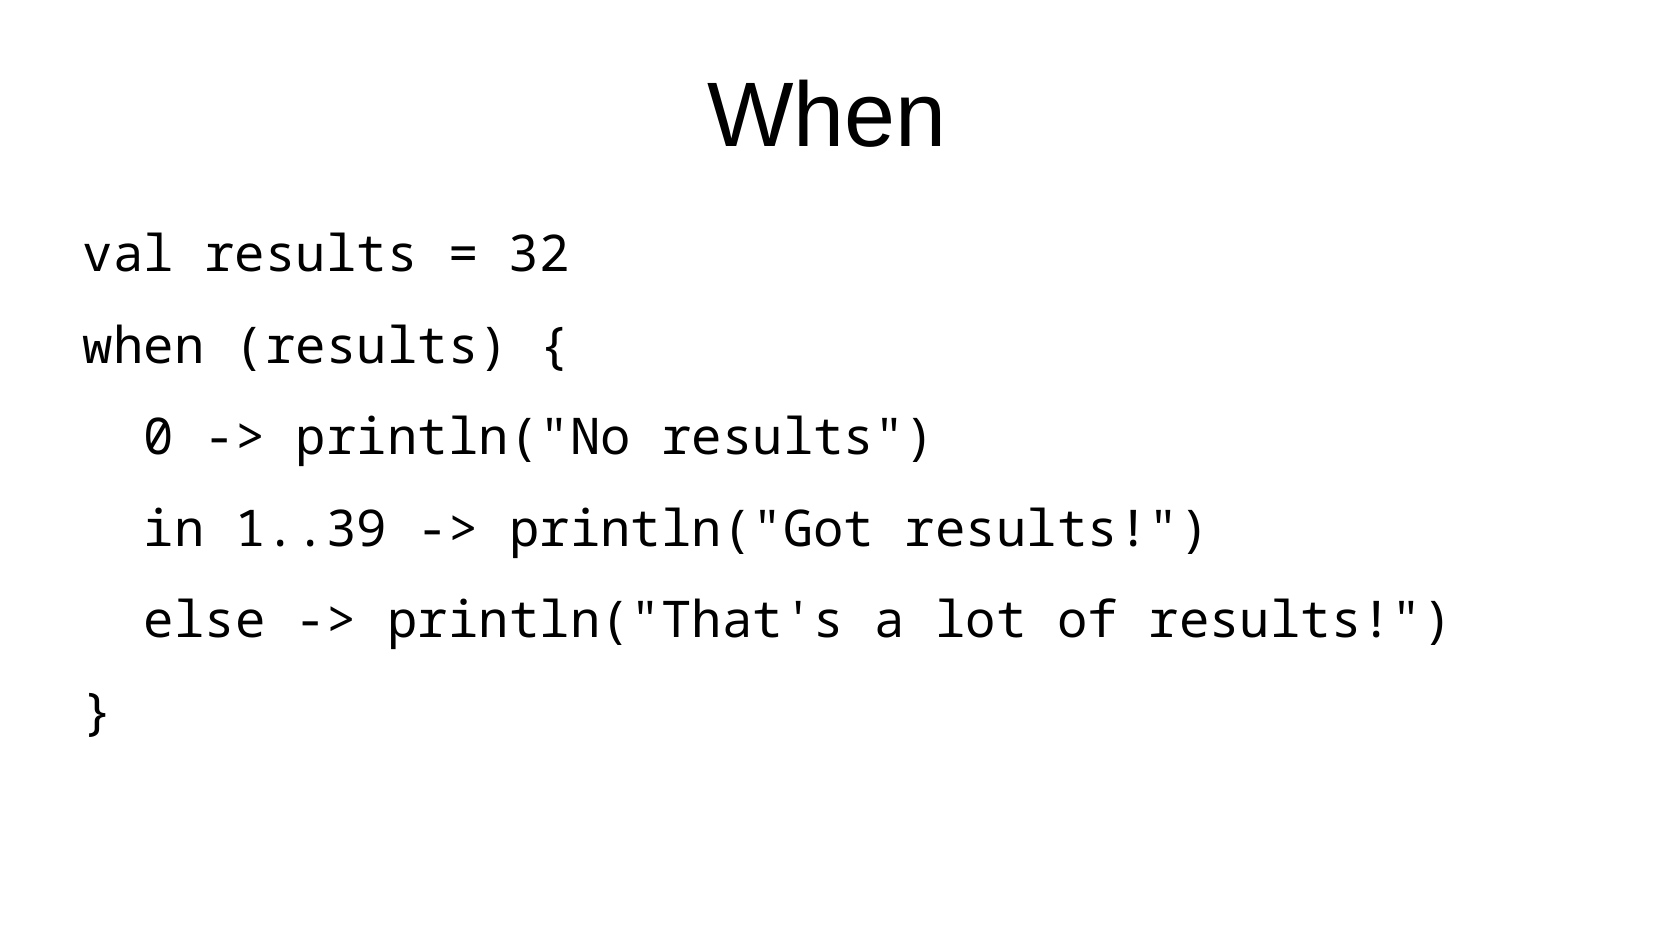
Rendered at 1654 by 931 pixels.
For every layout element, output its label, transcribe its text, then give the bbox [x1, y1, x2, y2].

title When [82, 37, 1571, 193]
list val results = 32 when (results) { 0 -> println("No results") in 1..39 -> println("Got results!") else -> println("That's a lot of results!") } [82, 217, 1571, 758]
